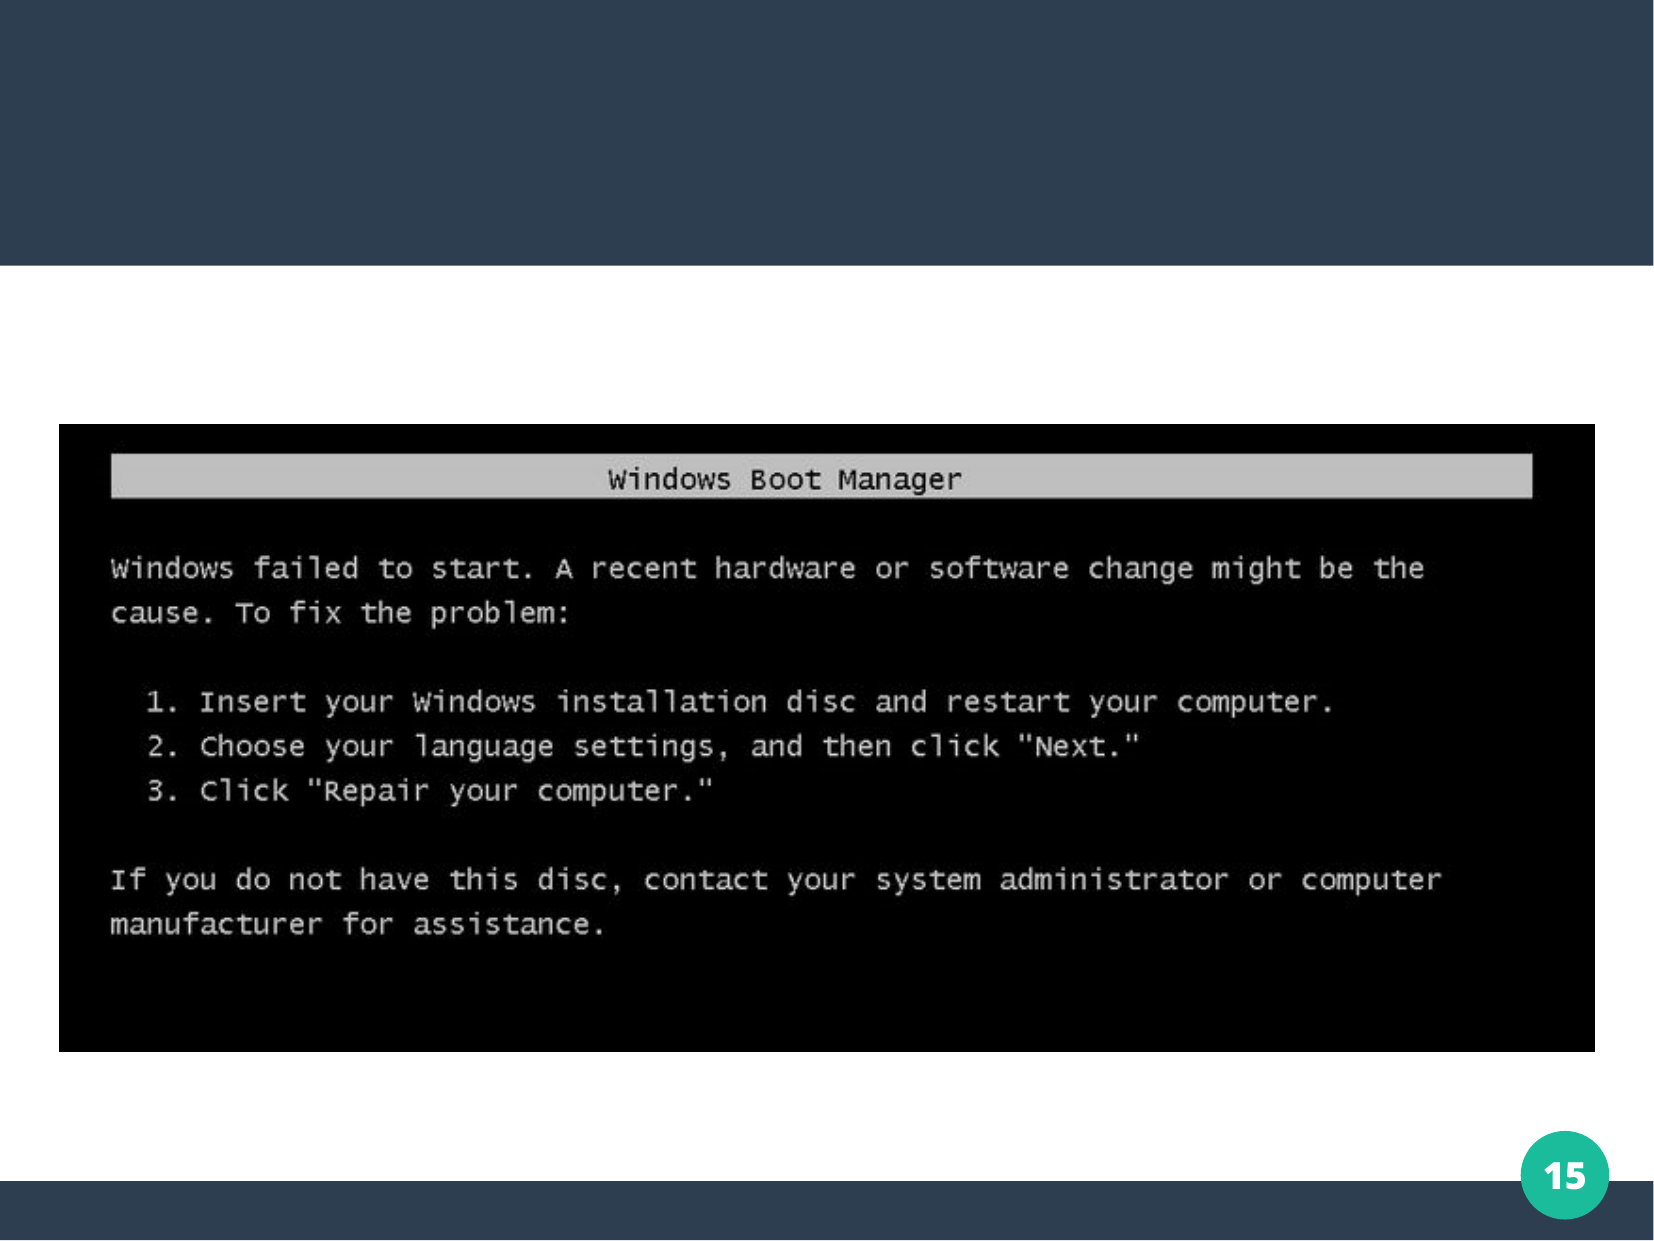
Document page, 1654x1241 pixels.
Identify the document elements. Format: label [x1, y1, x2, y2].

picture [59, 424, 1595, 1052]
